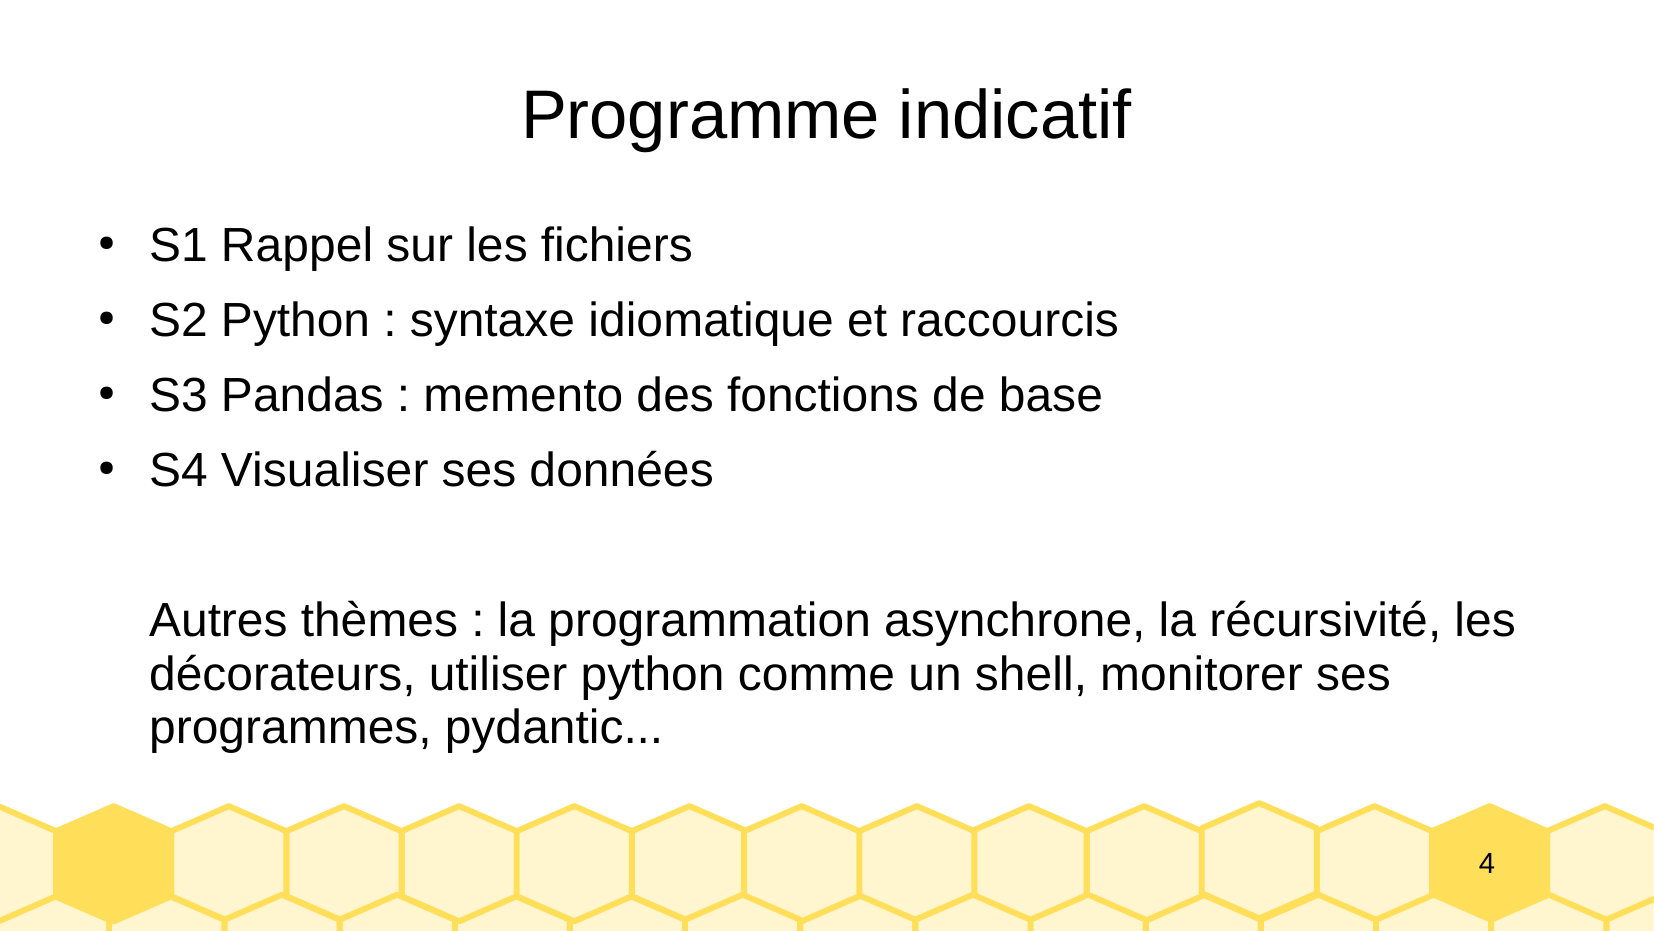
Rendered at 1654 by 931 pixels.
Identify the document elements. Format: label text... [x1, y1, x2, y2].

title Programme indicatif [82, 37, 1571, 193]
list S1 Rappel sur les fichiers S2 Python : syntaxe idiomatique et raccourcis S3 Pandas : memento des fonctions de base S4 Visualiser ses données Autres thèmes : la programmation asynchrone, la récursivité, les décorateurs, utiliser python comme un shell, monitorer ses programmes, pydantic... [81, 217, 1570, 758]
